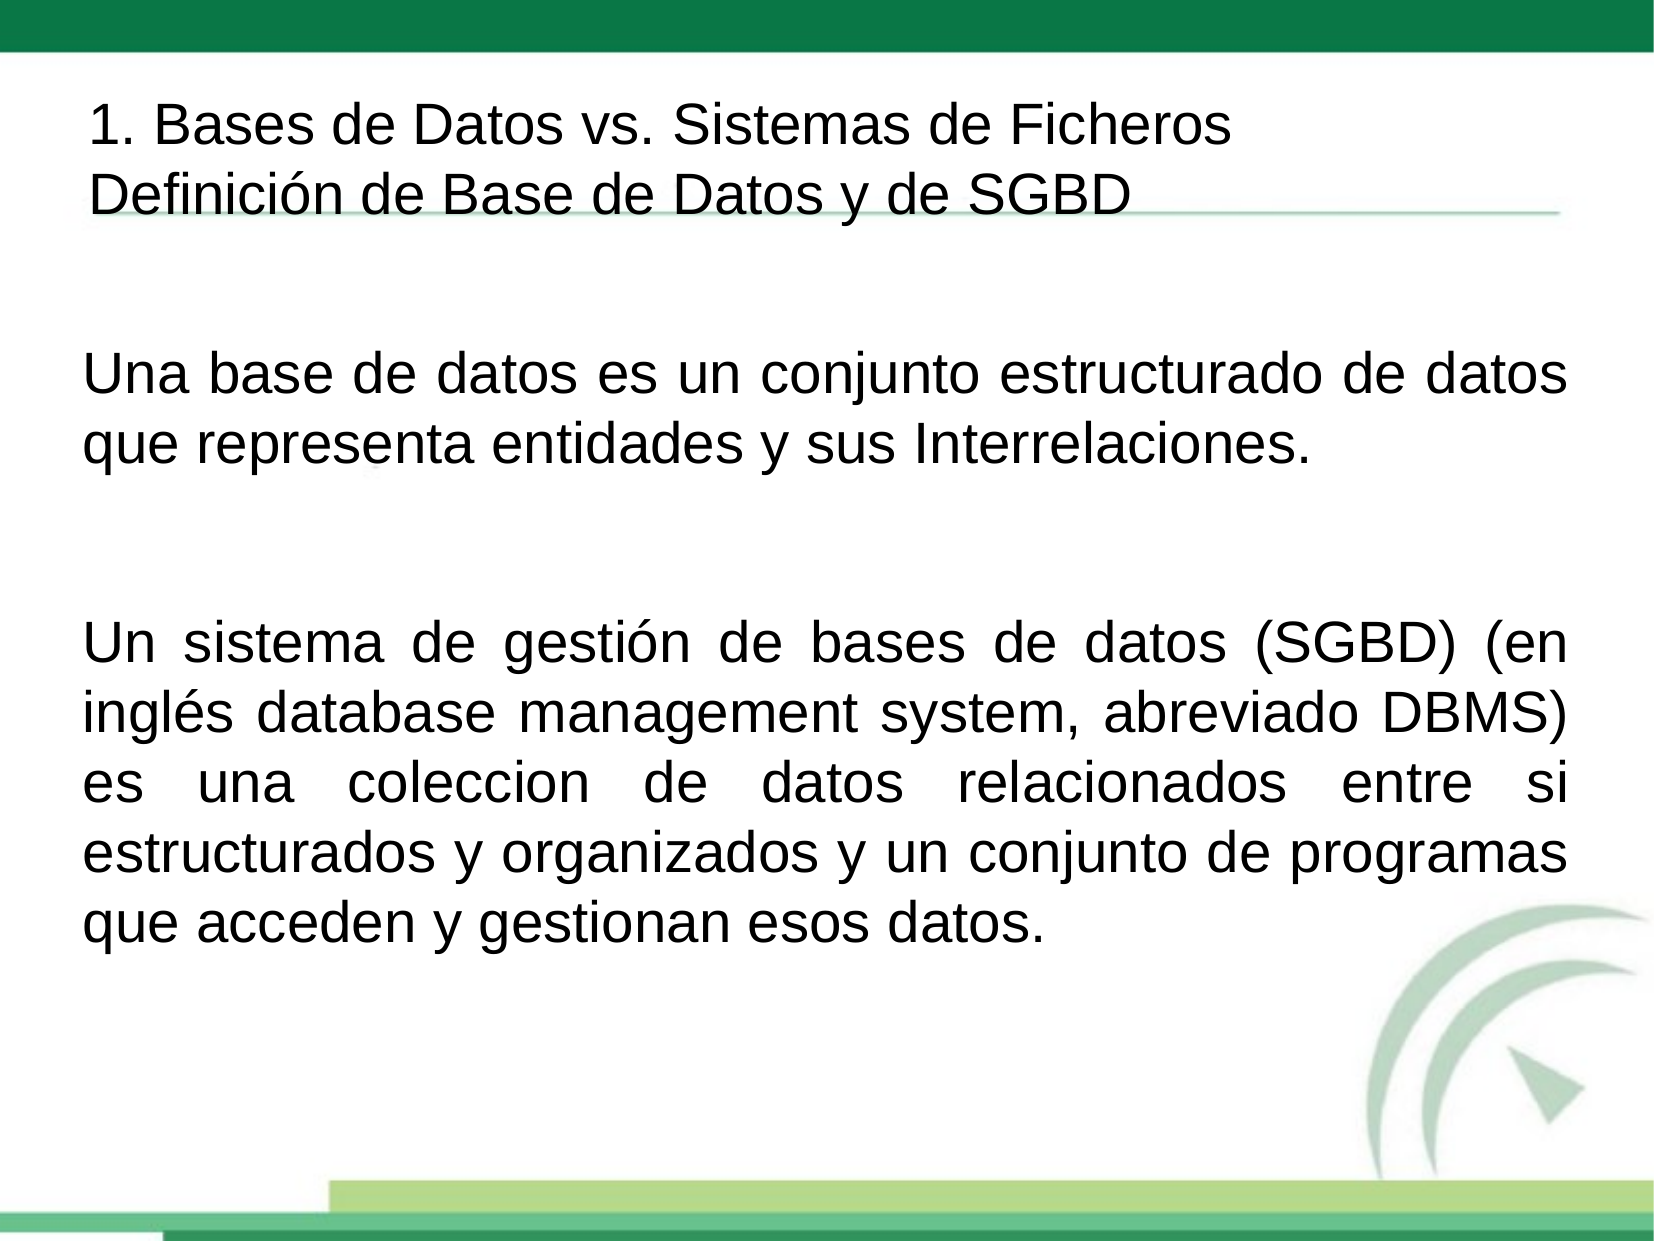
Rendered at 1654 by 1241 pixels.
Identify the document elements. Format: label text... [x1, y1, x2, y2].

subtitle Una base de datos es un conjunto estructurado de datos que representa entidades y sus Interrelaciones. Un sistema de gestión de bases de datos (SGBD) (en inglés database management system, abreviado DBMS) es una coleccion de datos relacionados entre si estructurados y organizados y un conjunto de programas que acceden y gestionan esos datos. [82, 290, 1571, 1109]
title 1. Bases de Datos vs. Sistemas de Ficheros Definición de Base de Datos y de SGBD [88, 60, 1577, 253]
